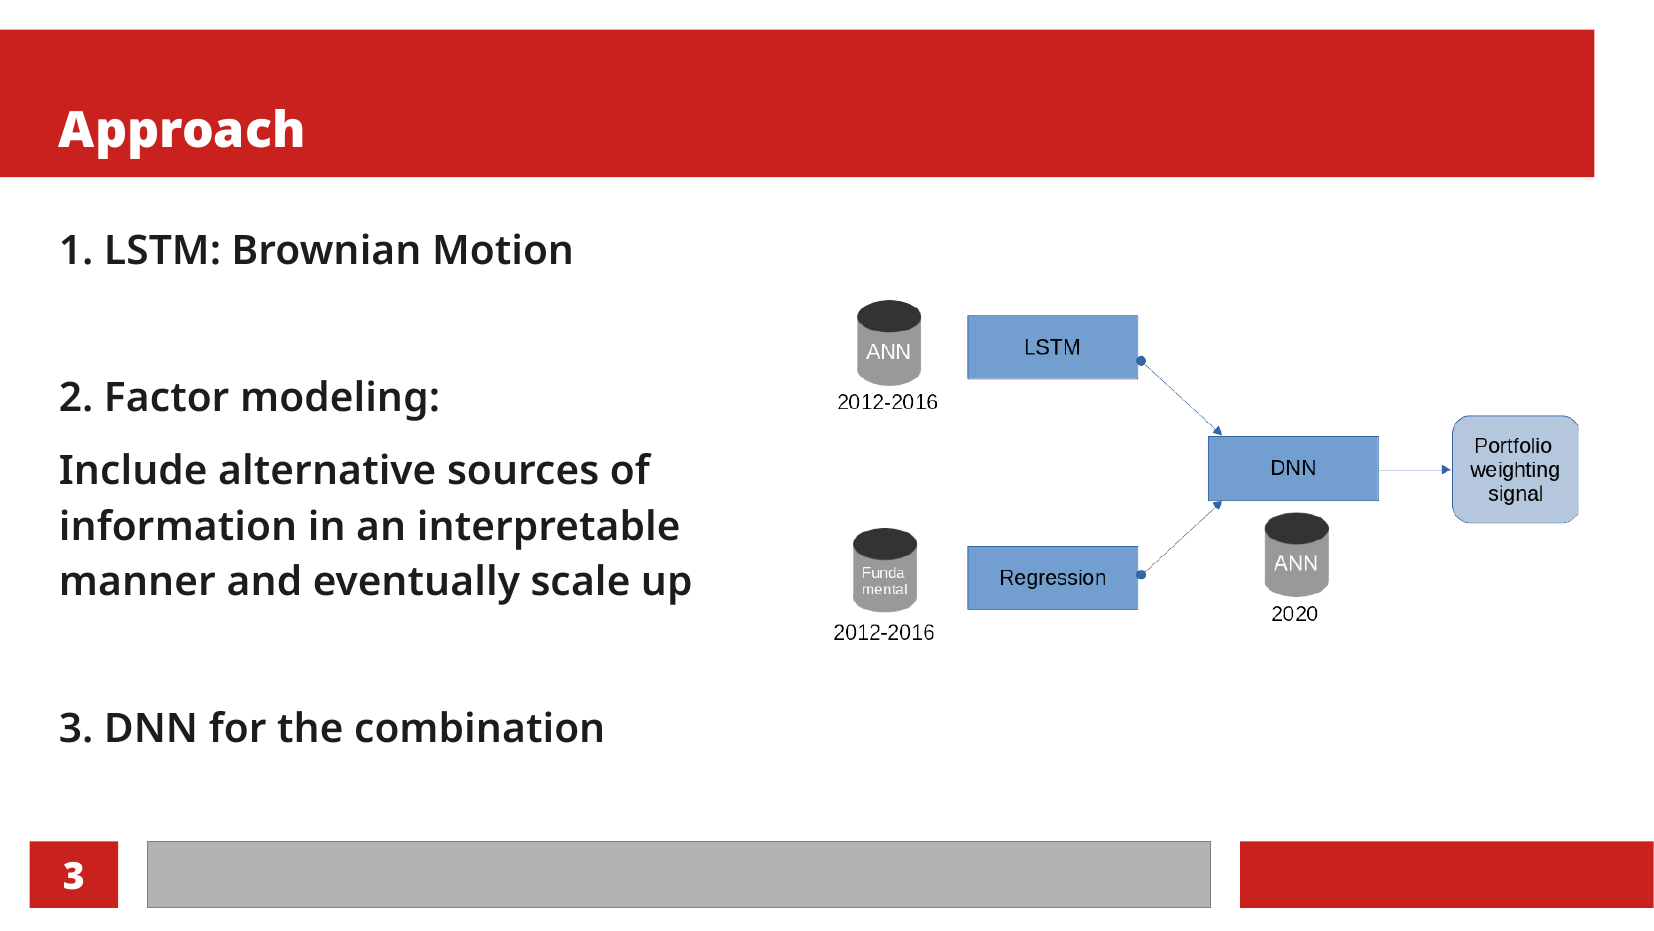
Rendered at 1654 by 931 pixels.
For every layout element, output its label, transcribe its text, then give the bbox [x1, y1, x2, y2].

list 1. LSTM: Brownian Motion 2. Factor modeling: Include alternative sources of information in an interpretable manner and eventually scale up 3. DNN for the combination [59, 221, 788, 798]
picture [825, 300, 1579, 648]
title Approach [59, 44, 1595, 163]
